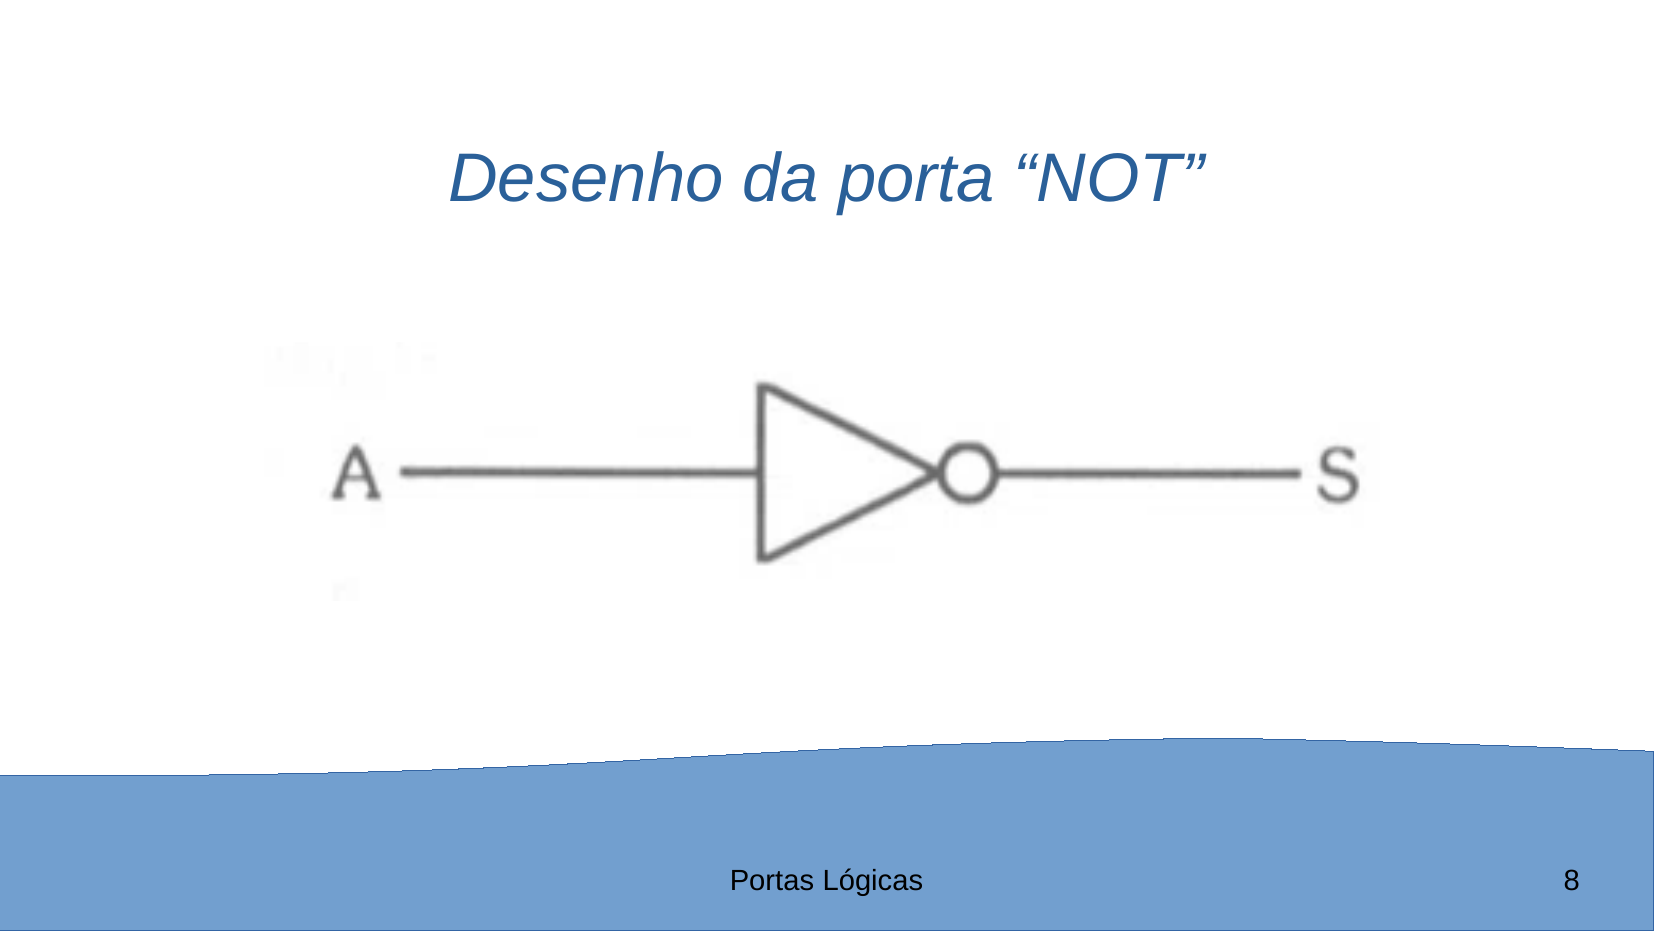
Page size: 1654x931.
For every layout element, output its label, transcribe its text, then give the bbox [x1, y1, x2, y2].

title Desenho da porta “NOT” [88, 88, 1565, 266]
picture [264, 342, 1446, 601]
